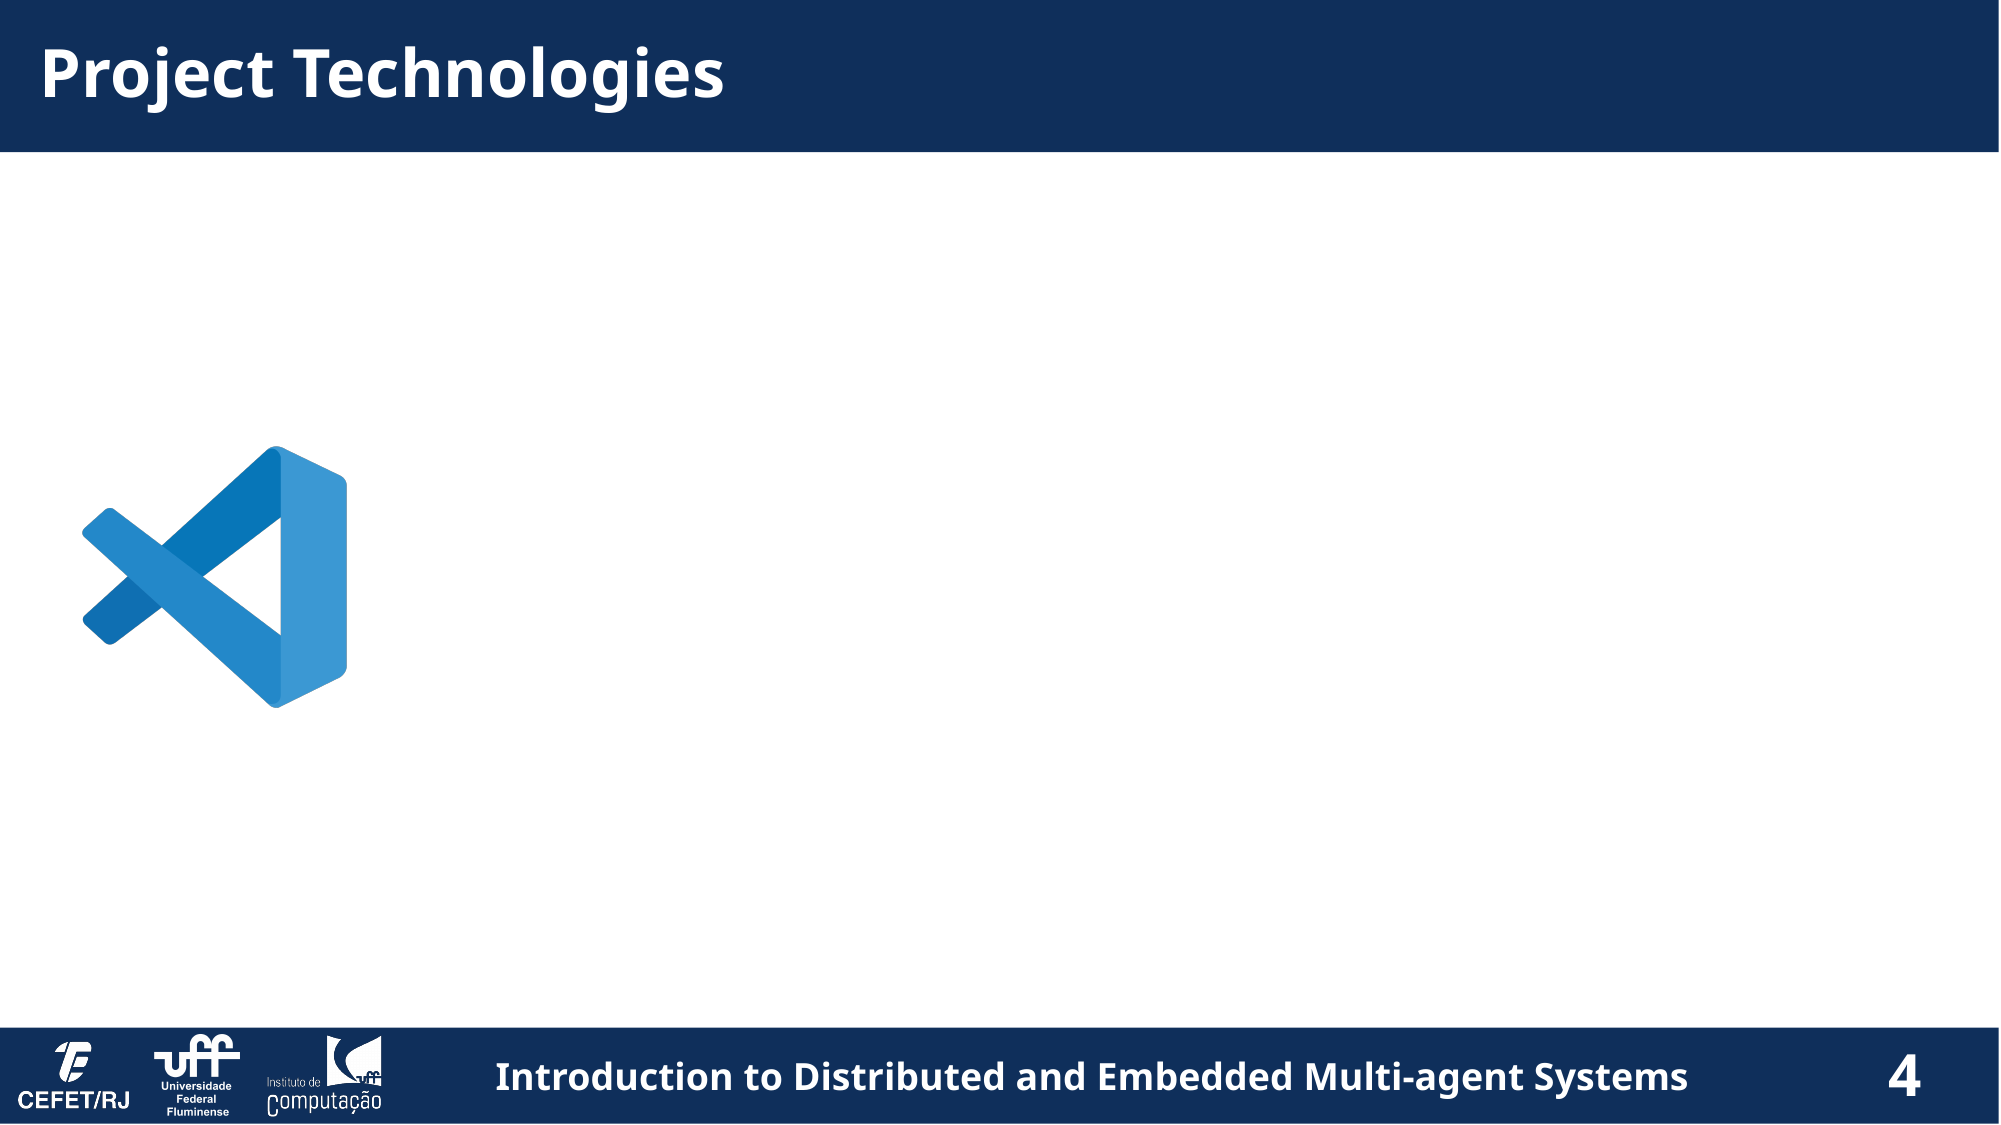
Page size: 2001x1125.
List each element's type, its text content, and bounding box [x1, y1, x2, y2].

picture [77, 442, 349, 709]
picture [18, 1021, 129, 1125]
picture [265, 1033, 383, 1117]
picture [153, 1033, 241, 1121]
text_box Project Technologies [25, 23, 1999, 119]
